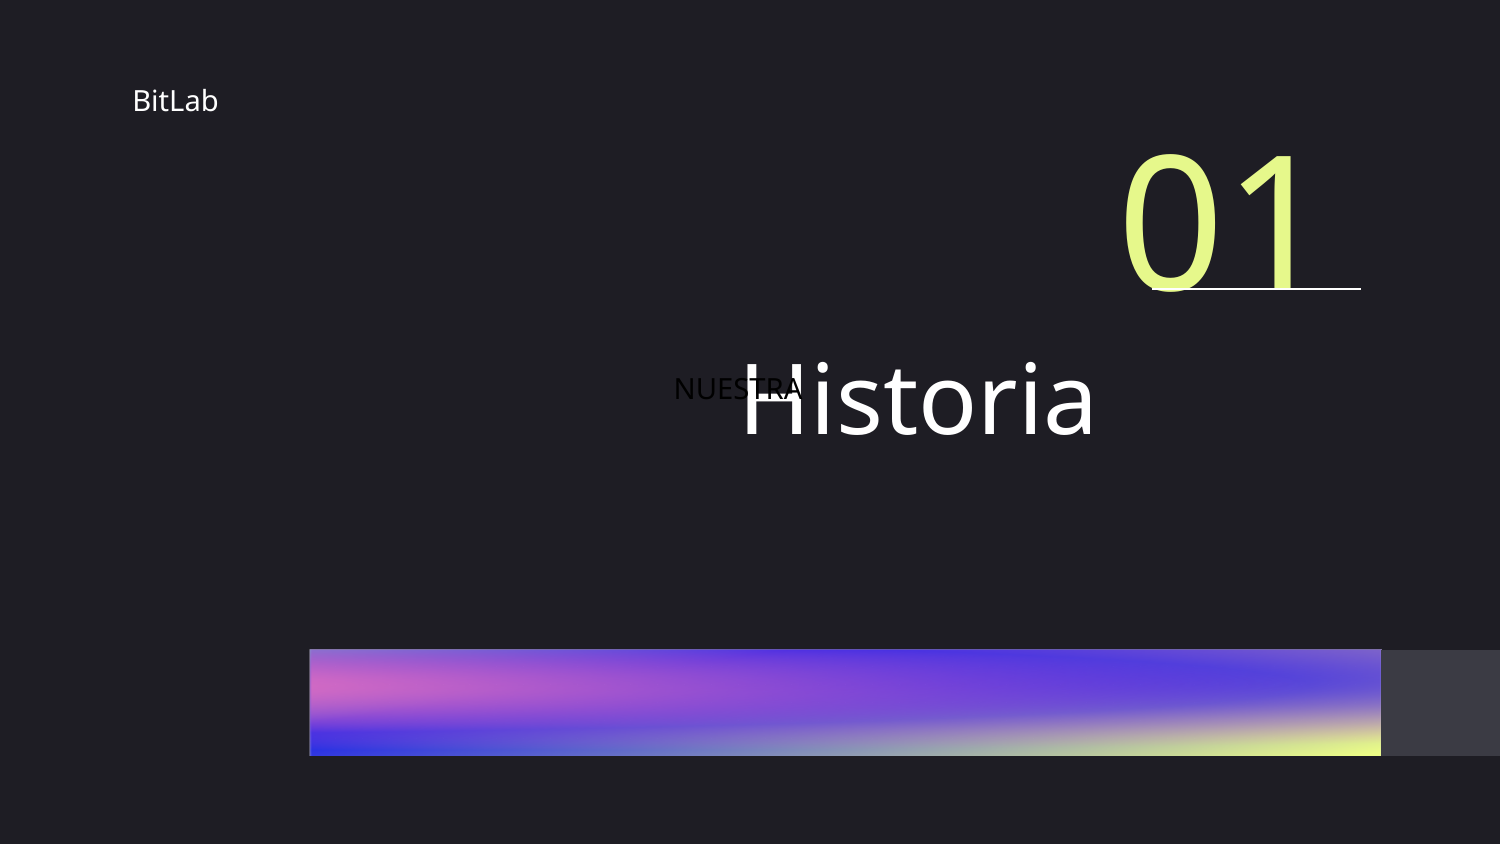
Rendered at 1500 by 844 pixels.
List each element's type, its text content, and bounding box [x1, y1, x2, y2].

subtitle BitLab [117, 66, 752, 116]
title Historia [723, 335, 1383, 449]
title 01 [1102, 87, 1383, 278]
text_box NUESTRA [513, 363, 964, 436]
